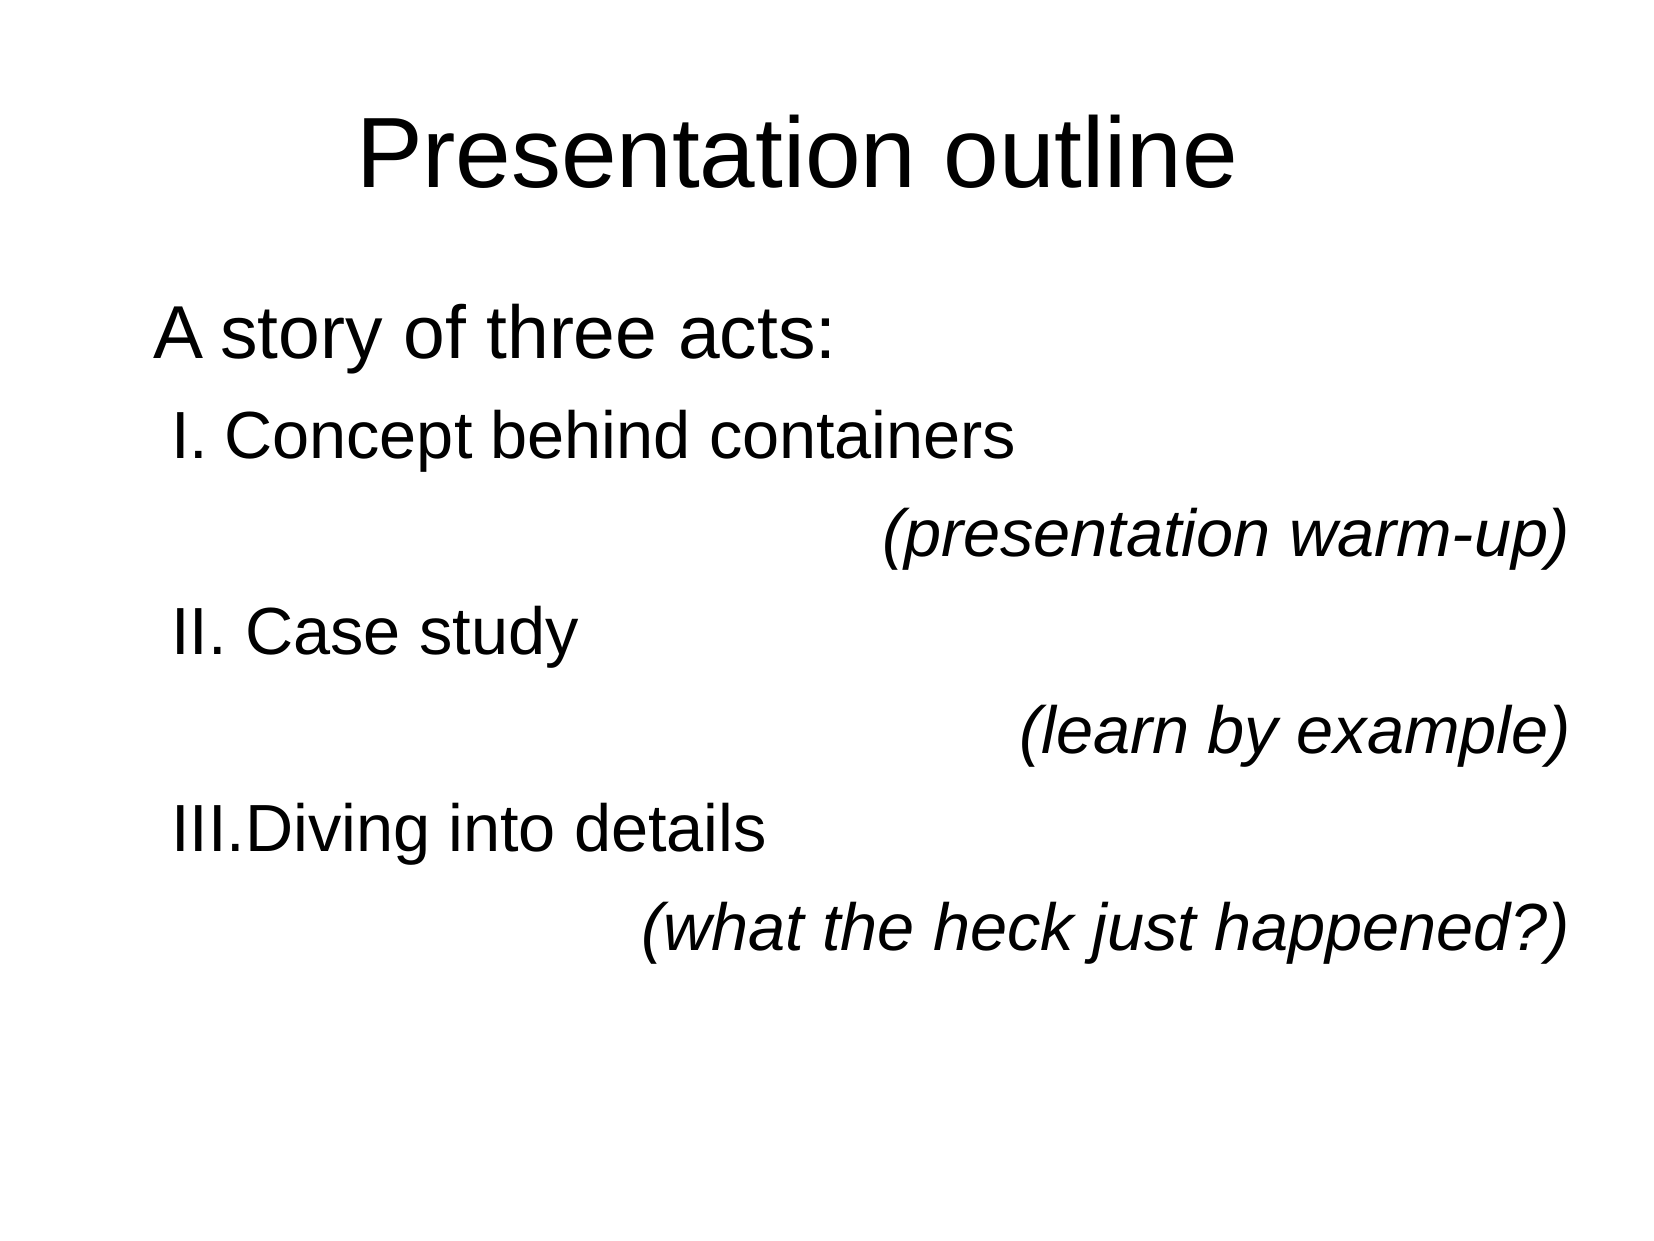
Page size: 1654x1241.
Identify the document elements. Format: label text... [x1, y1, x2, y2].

list A story of three acts: Concept behind containers (presentation warm-up) Case study (learn by example) Diving into details (what the heck just happened?) [82, 290, 1571, 1010]
title Presentation outline [82, 49, 1571, 257]
